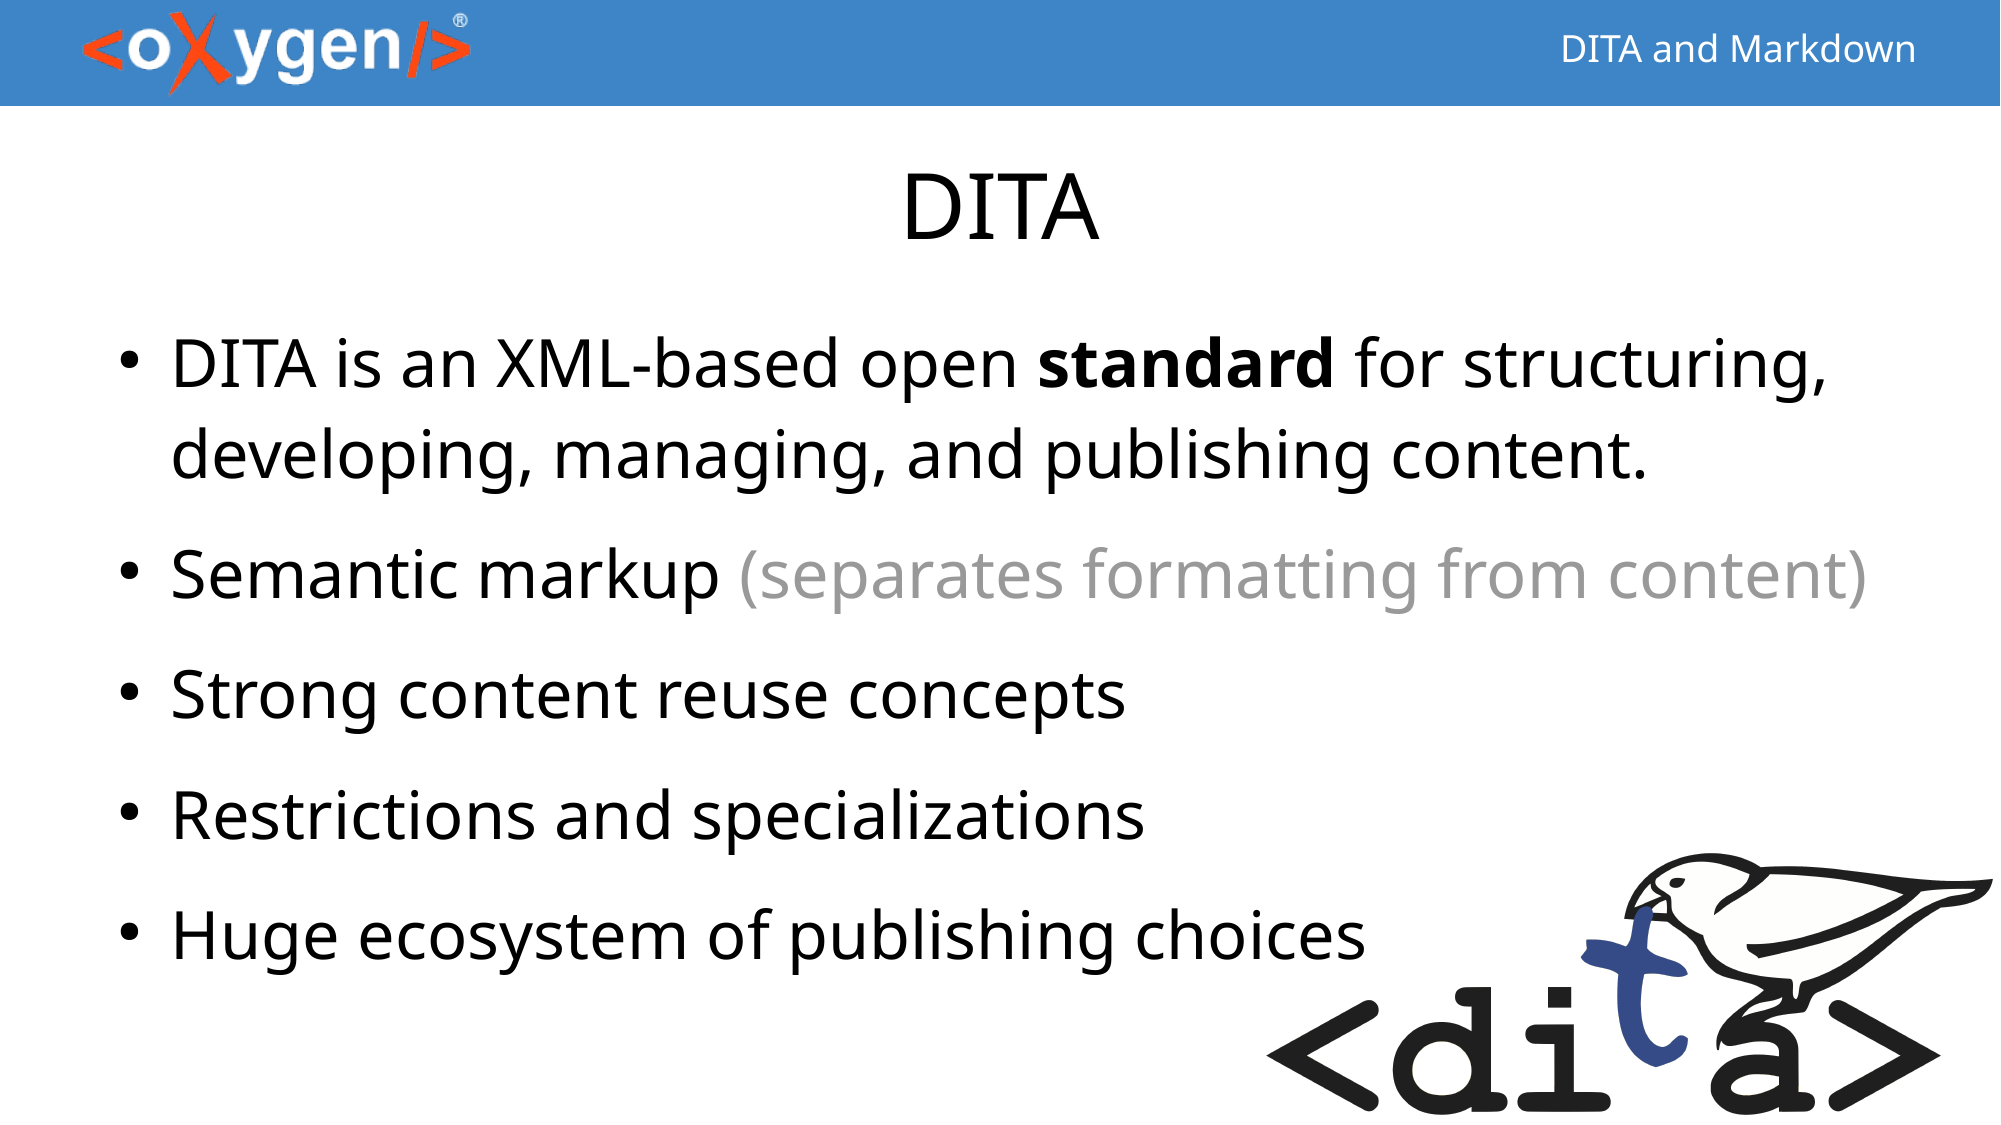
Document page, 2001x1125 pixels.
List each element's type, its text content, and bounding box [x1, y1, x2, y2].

picture [75, 0, 488, 106]
picture [1266, 853, 1993, 1115]
list DITA is an XML-based open standard for structuring, developing, managing, and publishing content. Semantic markup (separates formatting from content) Strong content reuse concepts Restrictions and specializations Huge ecosystem of publishing choices [99, 316, 1900, 1083]
title DITA [99, 109, 1900, 298]
